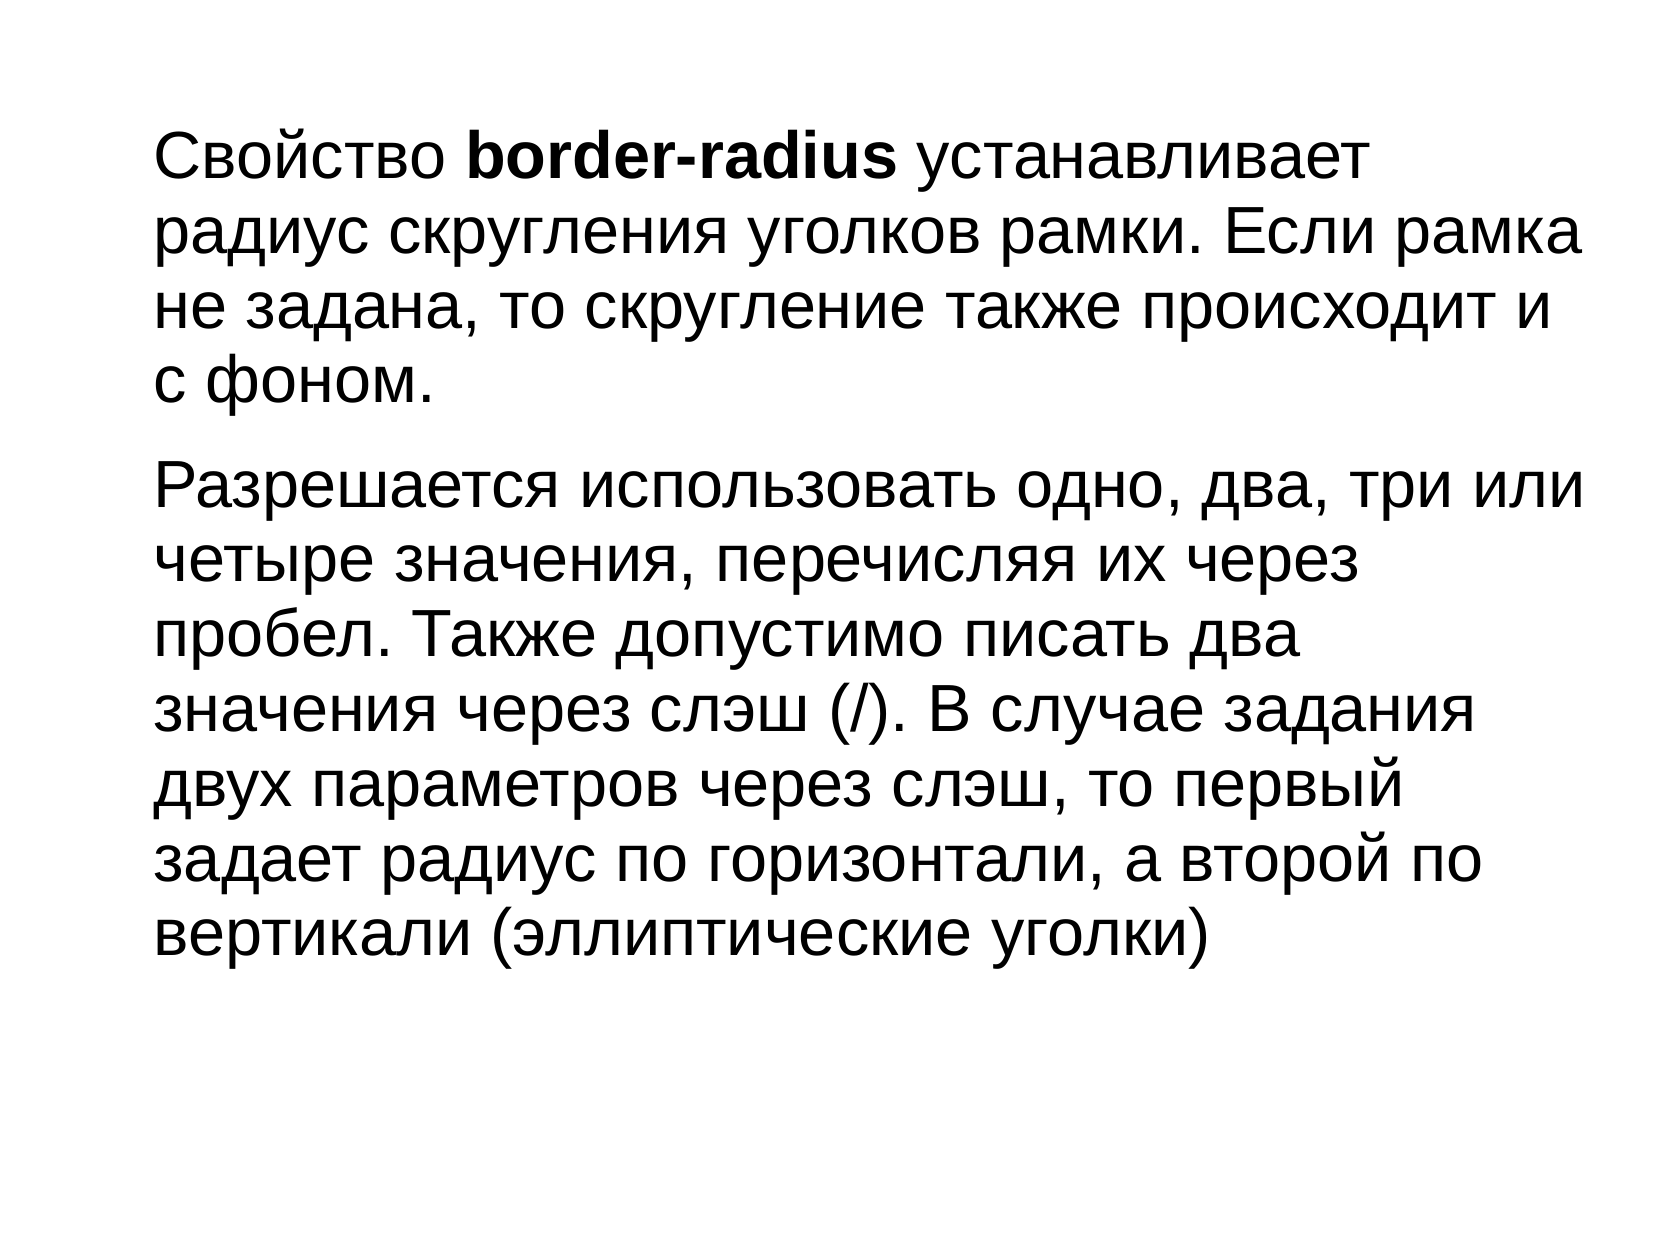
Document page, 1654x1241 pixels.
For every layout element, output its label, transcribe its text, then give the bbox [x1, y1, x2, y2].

list Свойство border-radius устанавливает радиус скругления уголков рамки. Если рамка не задана, то скругление также происходит и с фоном. Разрешается использовать одно, два, три или четыре значения, перечисляя их через пробел. Также допустимо писать два значения через слэш (/). В случае задания двух параметров через слэш, то первый задает радиус по горизонтали, а второй по вертикали (эллиптические уголки) [82, 118, 1595, 1152]
